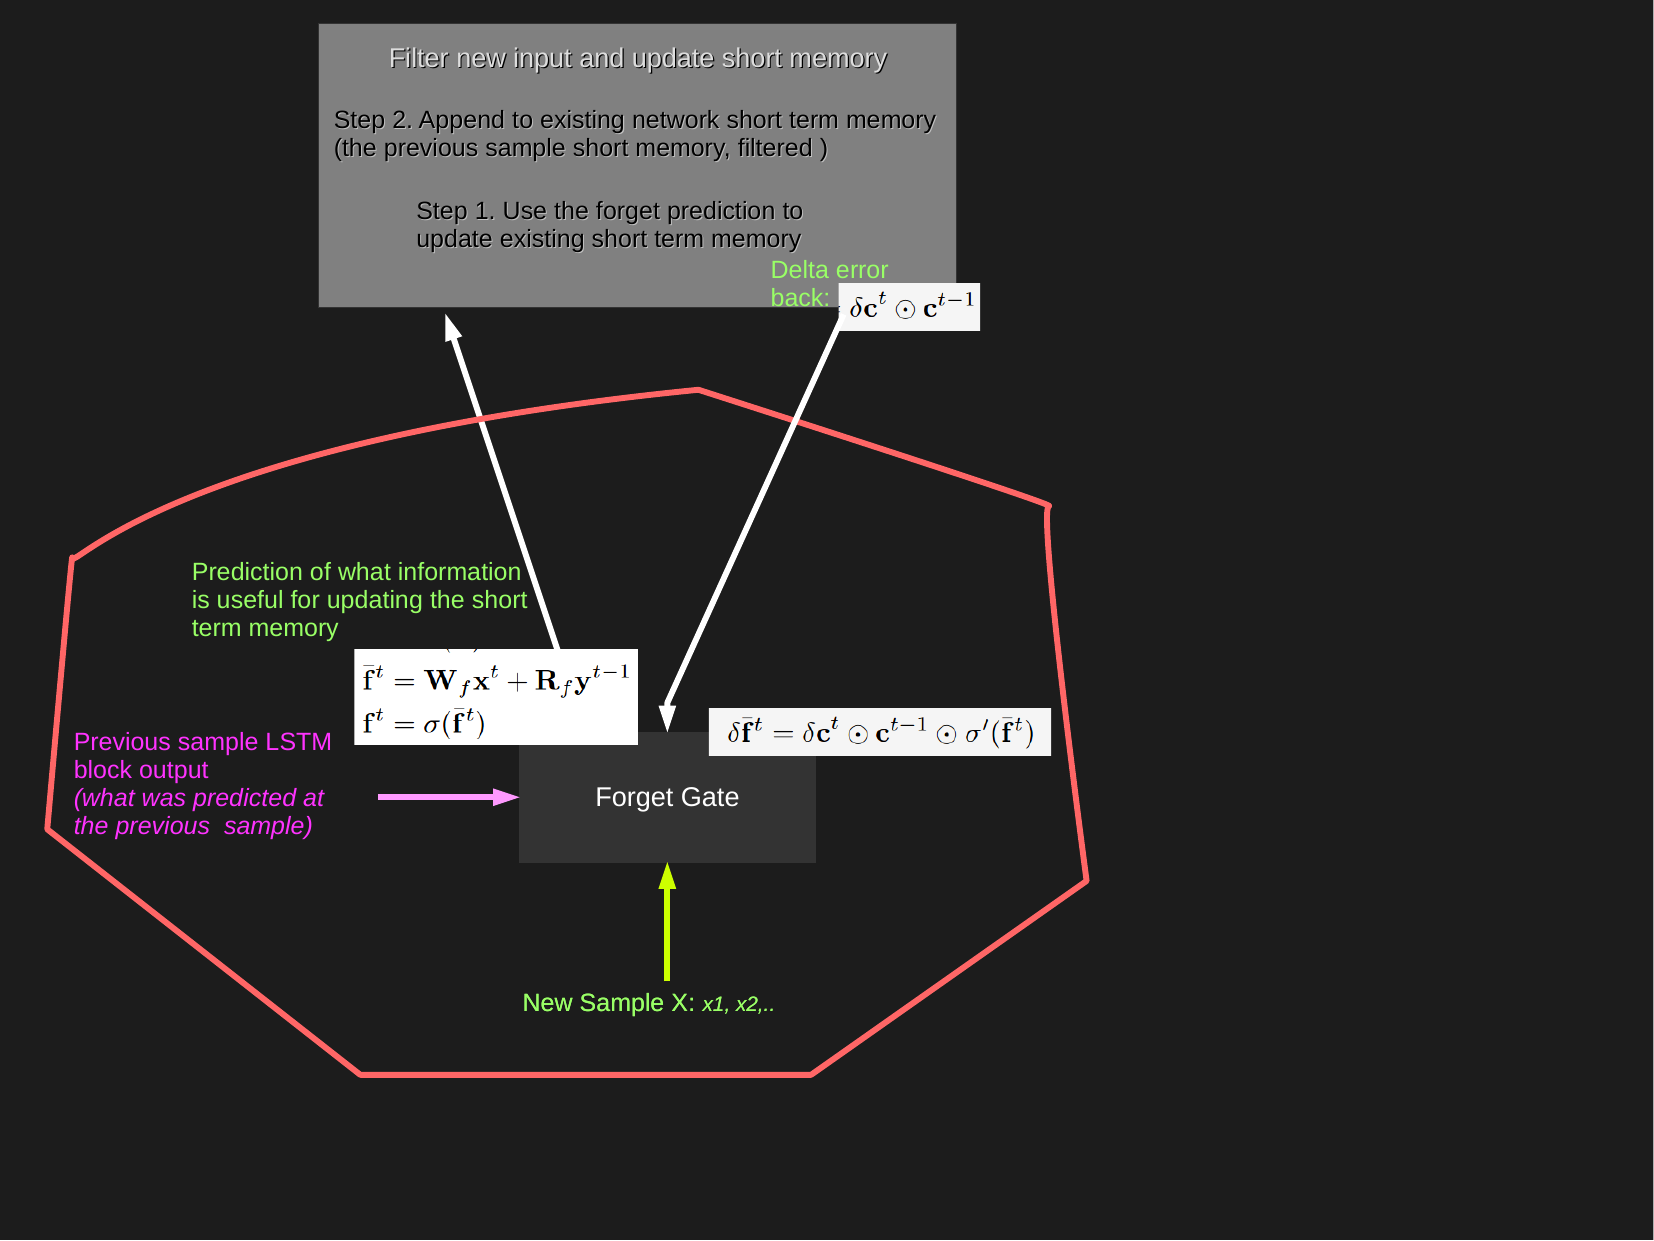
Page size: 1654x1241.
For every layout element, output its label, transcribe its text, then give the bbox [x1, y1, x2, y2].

text_box Step 1. Use the forget prediction to update existing short term memory [401, 188, 863, 260]
text_box Forget Gate [519, 732, 816, 863]
text_box Step 2. Append to existing network short term memory (the previous sample short memory, filtered ) [318, 98, 969, 178]
text_box Prediction of what information is useful for updating the short term memory [177, 550, 544, 650]
text_box [318, 23, 957, 98]
text_box Filter new input and update short memory [342, 35, 934, 81]
text_box New Sample X: x1, x2,.. [507, 981, 827, 1075]
picture [708, 708, 1052, 756]
text_box Delta error back: [755, 248, 957, 417]
picture [354, 649, 638, 745]
text_box Previous sample LSTM block output (what was predicted at the previous sample) [59, 720, 378, 875]
picture [957, 283, 981, 331]
text_box [318, 178, 957, 308]
